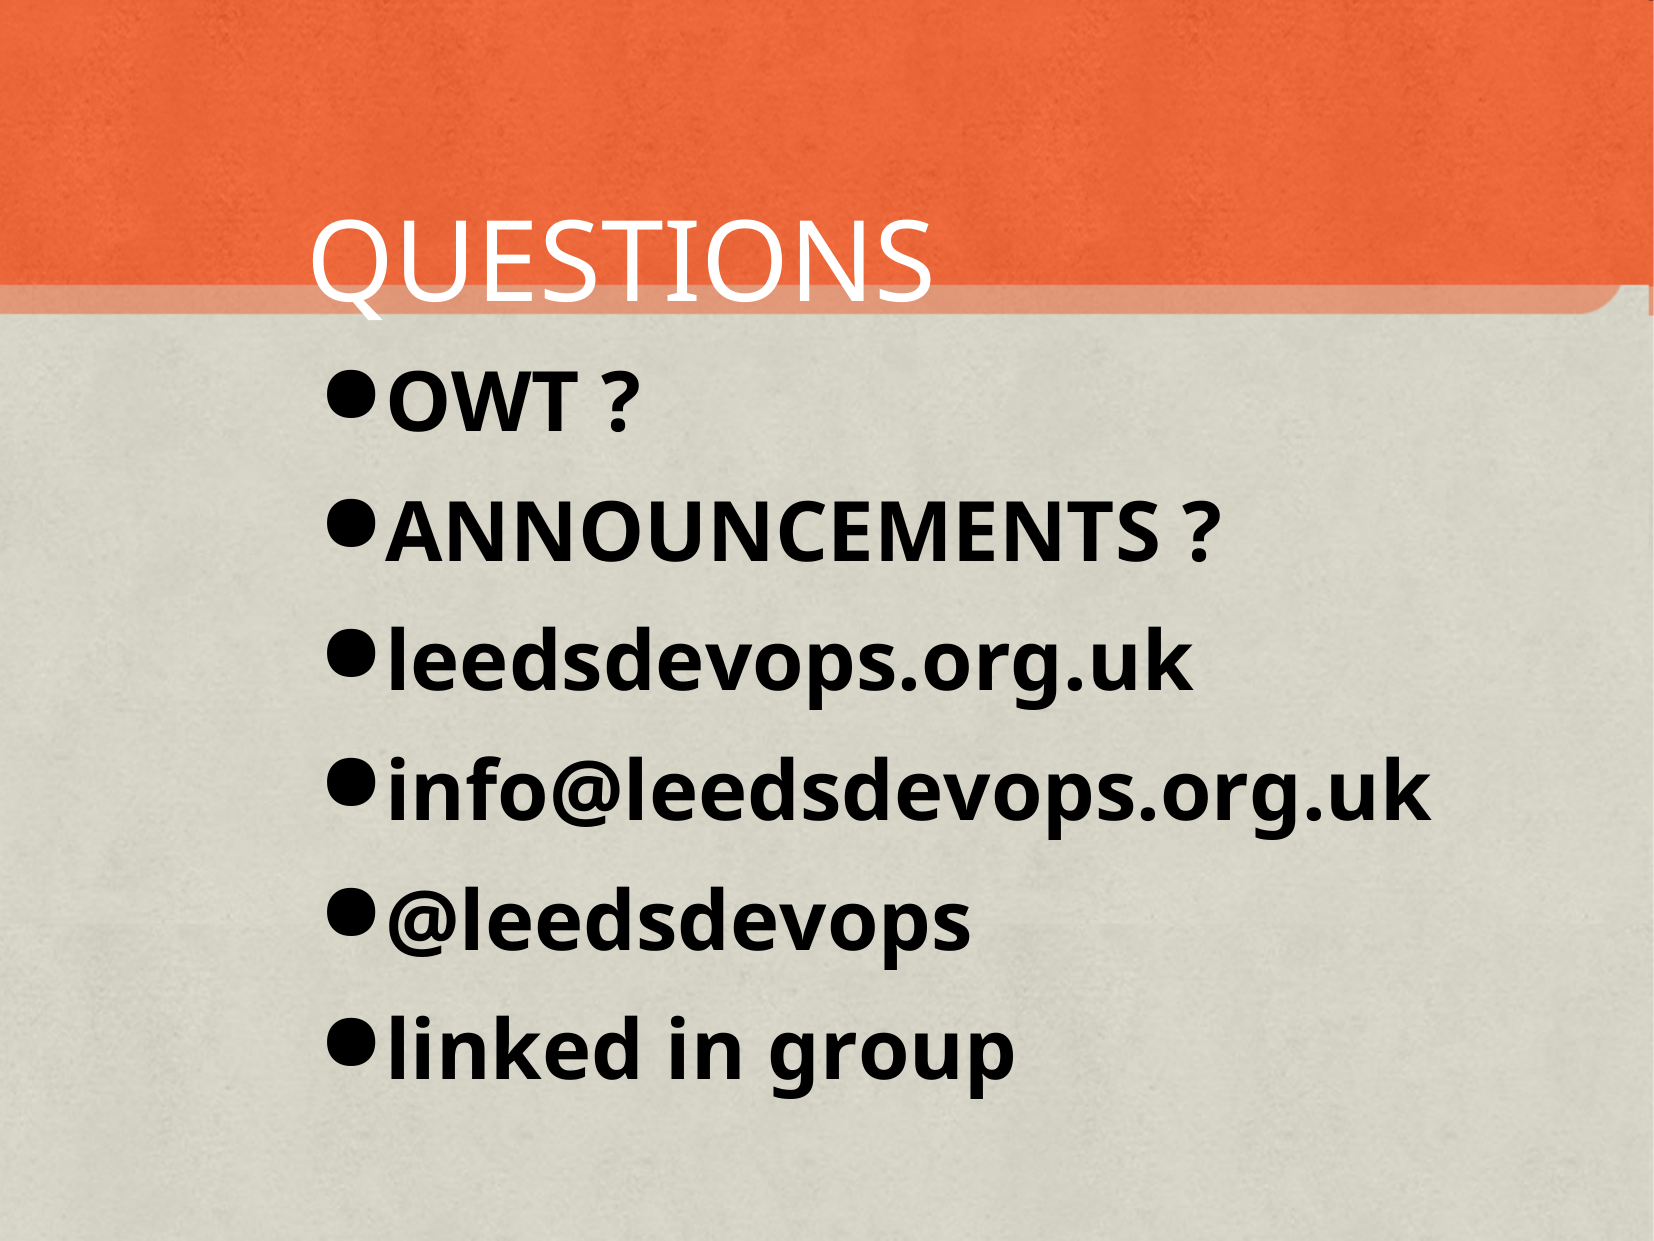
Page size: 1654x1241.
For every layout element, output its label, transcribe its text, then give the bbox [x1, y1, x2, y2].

picture [0, 0, 1654, 1241]
title QUESTIONS [306, 189, 1654, 317]
list OWT ? ANNOUNCEMENTS ? leedsdevops.org.uk info@leedsdevops.org.uk @leedsdevops linked in group [301, 348, 1588, 1241]
